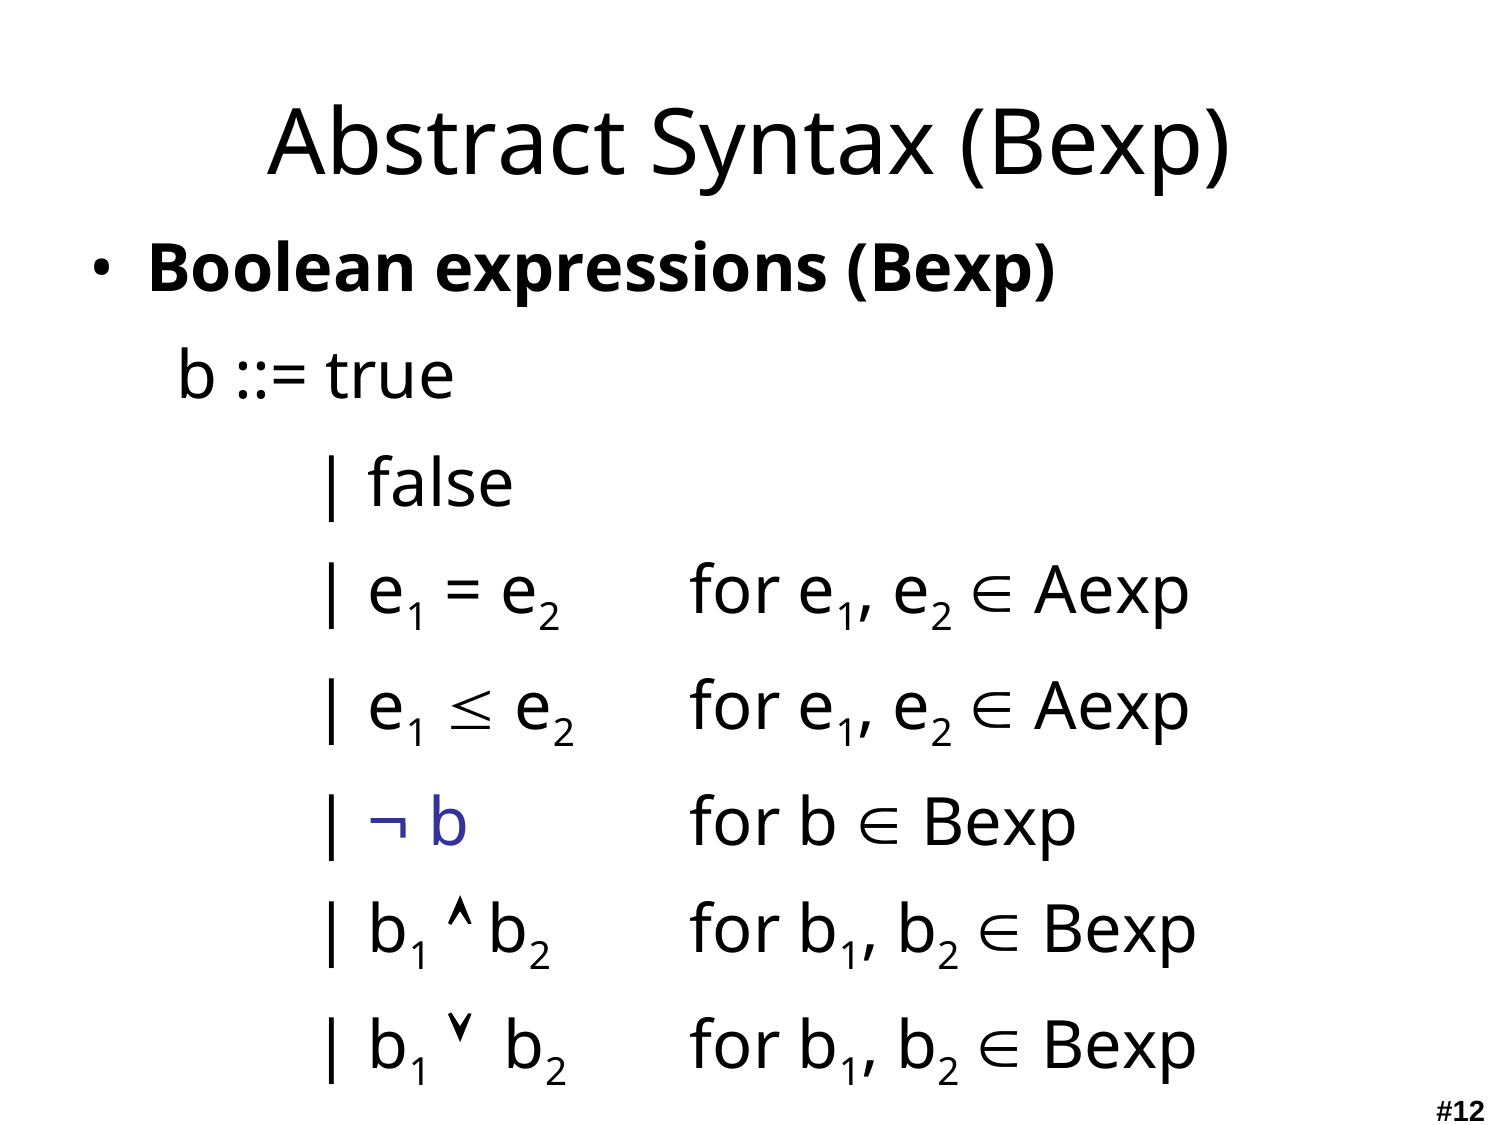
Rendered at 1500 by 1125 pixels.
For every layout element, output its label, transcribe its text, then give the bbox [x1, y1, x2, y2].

title Abstract Syntax (Bexp) [75, 45, 1426, 212]
list Boolean expressions (Bexp) b ::= true | false | e1 = e2 for e1, e2  Aexp | e1  e2 for e1, e2  Aexp |  b for b  Bexp | b1  b2 for b1, b2  Bexp | b1 b2 for b1, b2  Bexp [75, 212, 1426, 1123]
